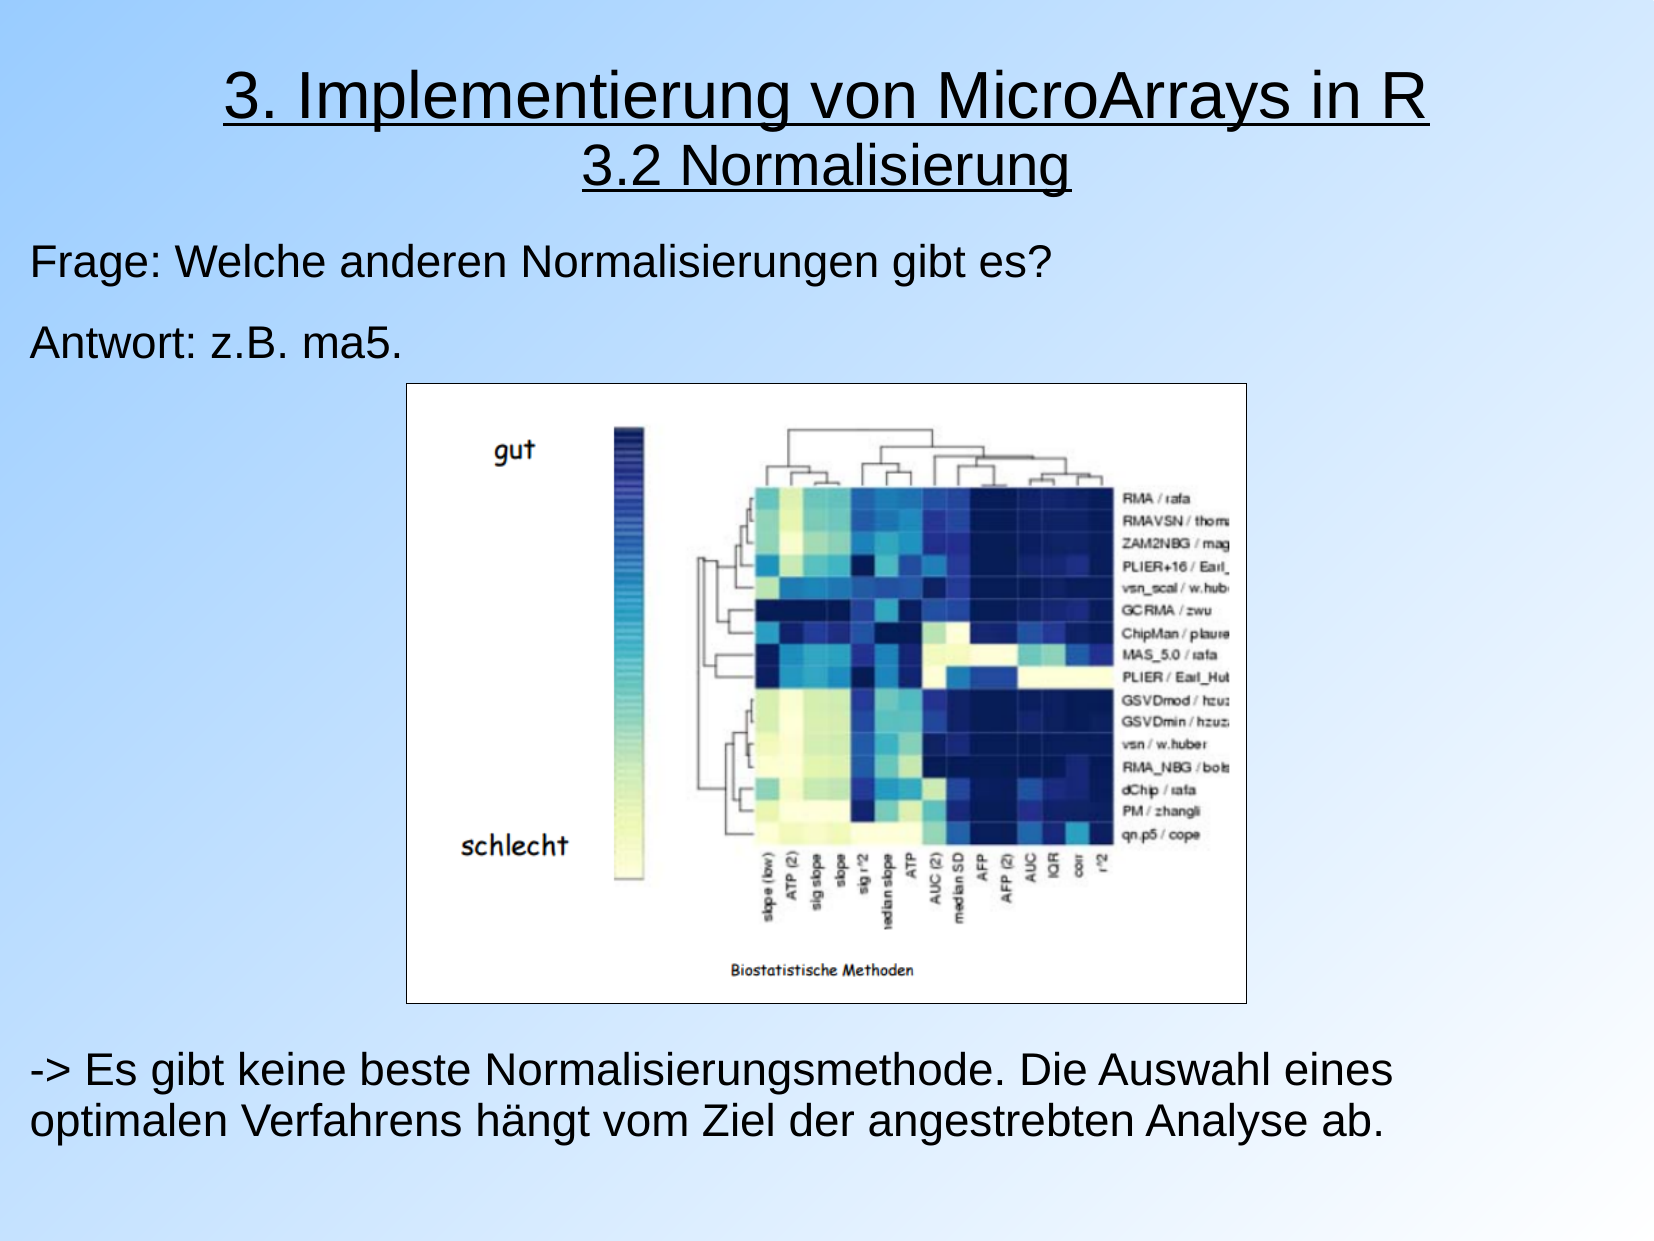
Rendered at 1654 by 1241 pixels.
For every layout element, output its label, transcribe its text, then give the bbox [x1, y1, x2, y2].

title 3. Implementierung von MicroArrays in R 3.2 Normalisierung [0, 0, 1654, 257]
list Frage: Welche anderen Normalisierungen gibt es? Antwort: z.B. ma5. -> Es gibt keine beste Normalisierungsmethode. Die Auswahl eines optimalen Verfahrens hängt vom Ziel der angestrebten Analyse ab. [29, 236, 1571, 1241]
